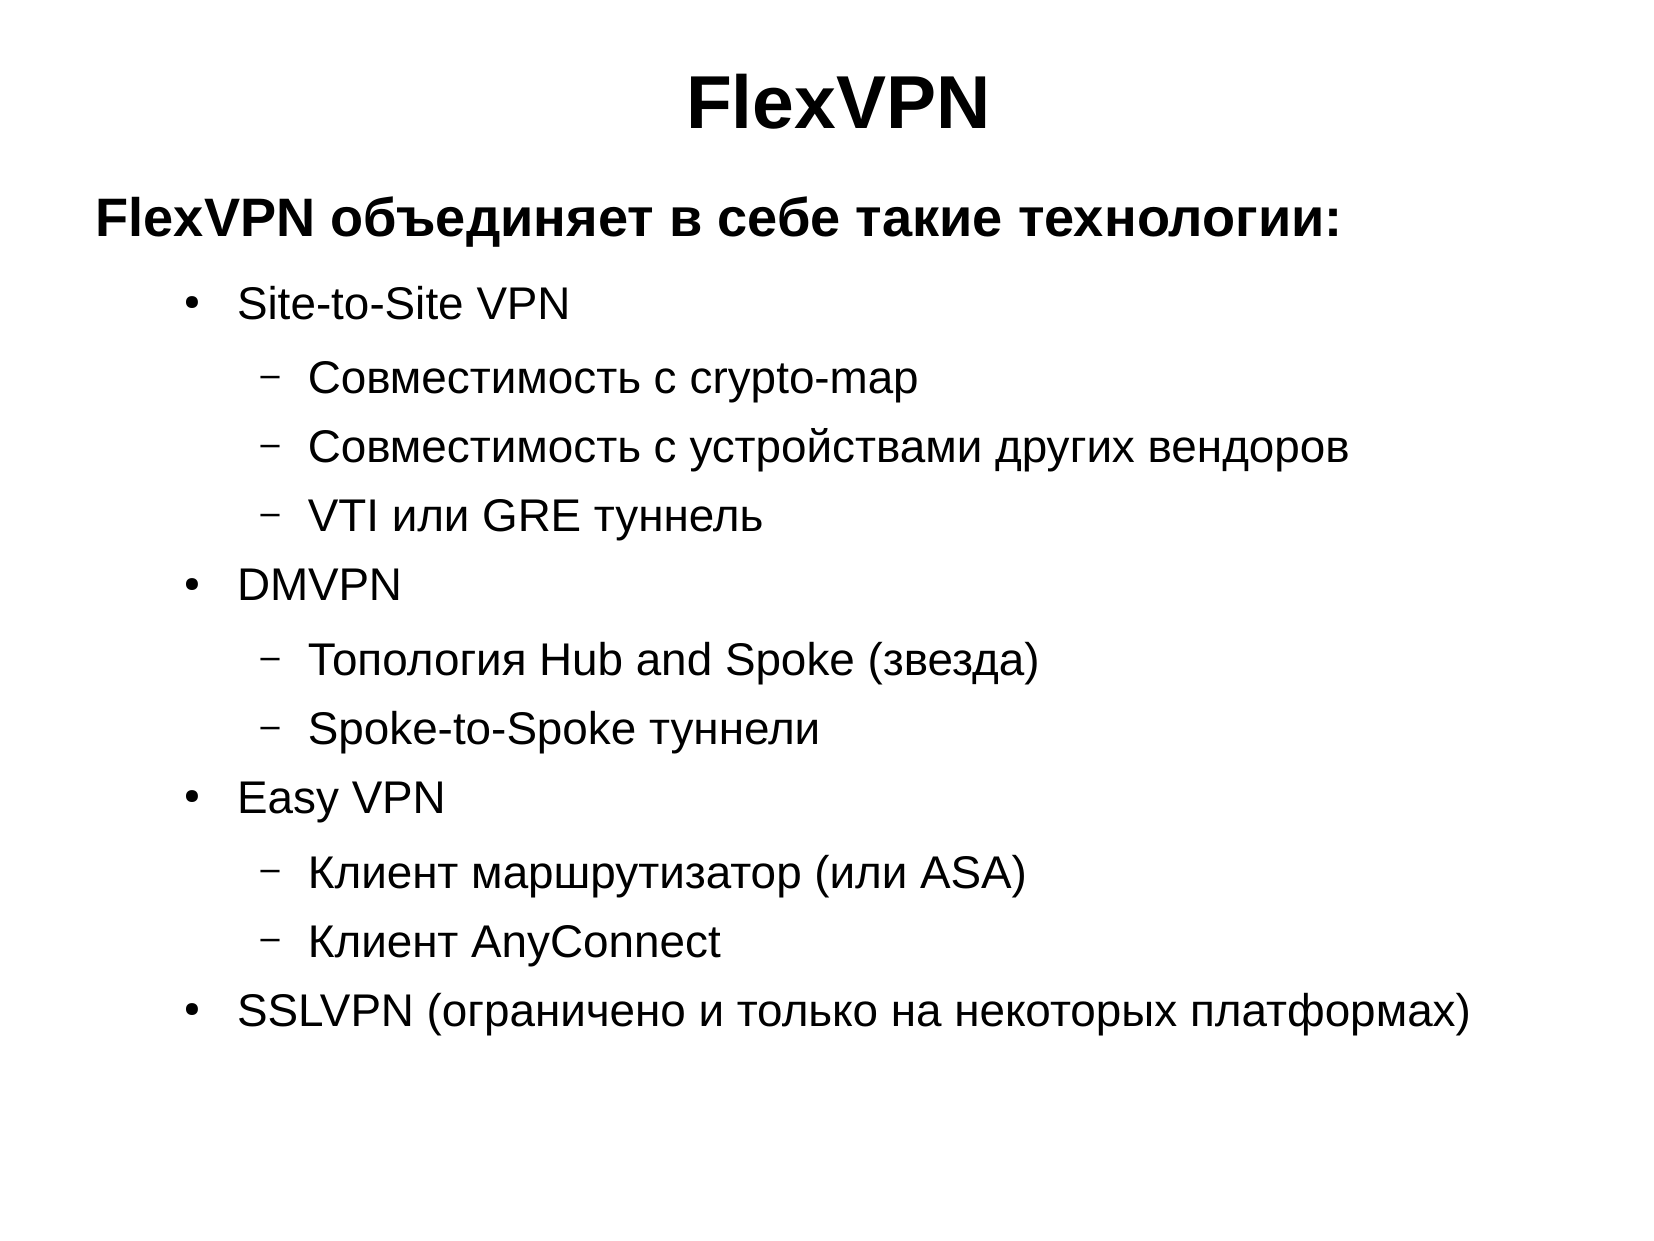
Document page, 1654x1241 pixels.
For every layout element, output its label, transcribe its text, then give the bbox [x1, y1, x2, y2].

list FlexVPN объединяет в себе такие технологии: Site-to-Site VPN Совместимость с crypto-map Совместимость с устройствами других вендоров VTI или GRE туннель DMVPN Топология Hub and Spoke (звезда) Spoke-to-Spoke туннели Easy VPN Клиент маршрутизатор (или ASA) Клиент AnyConnect SSLVPN (ограничено и только на некоторых платформах) [95, 187, 1538, 1208]
text_box FlexVPN [64, 37, 1613, 151]
